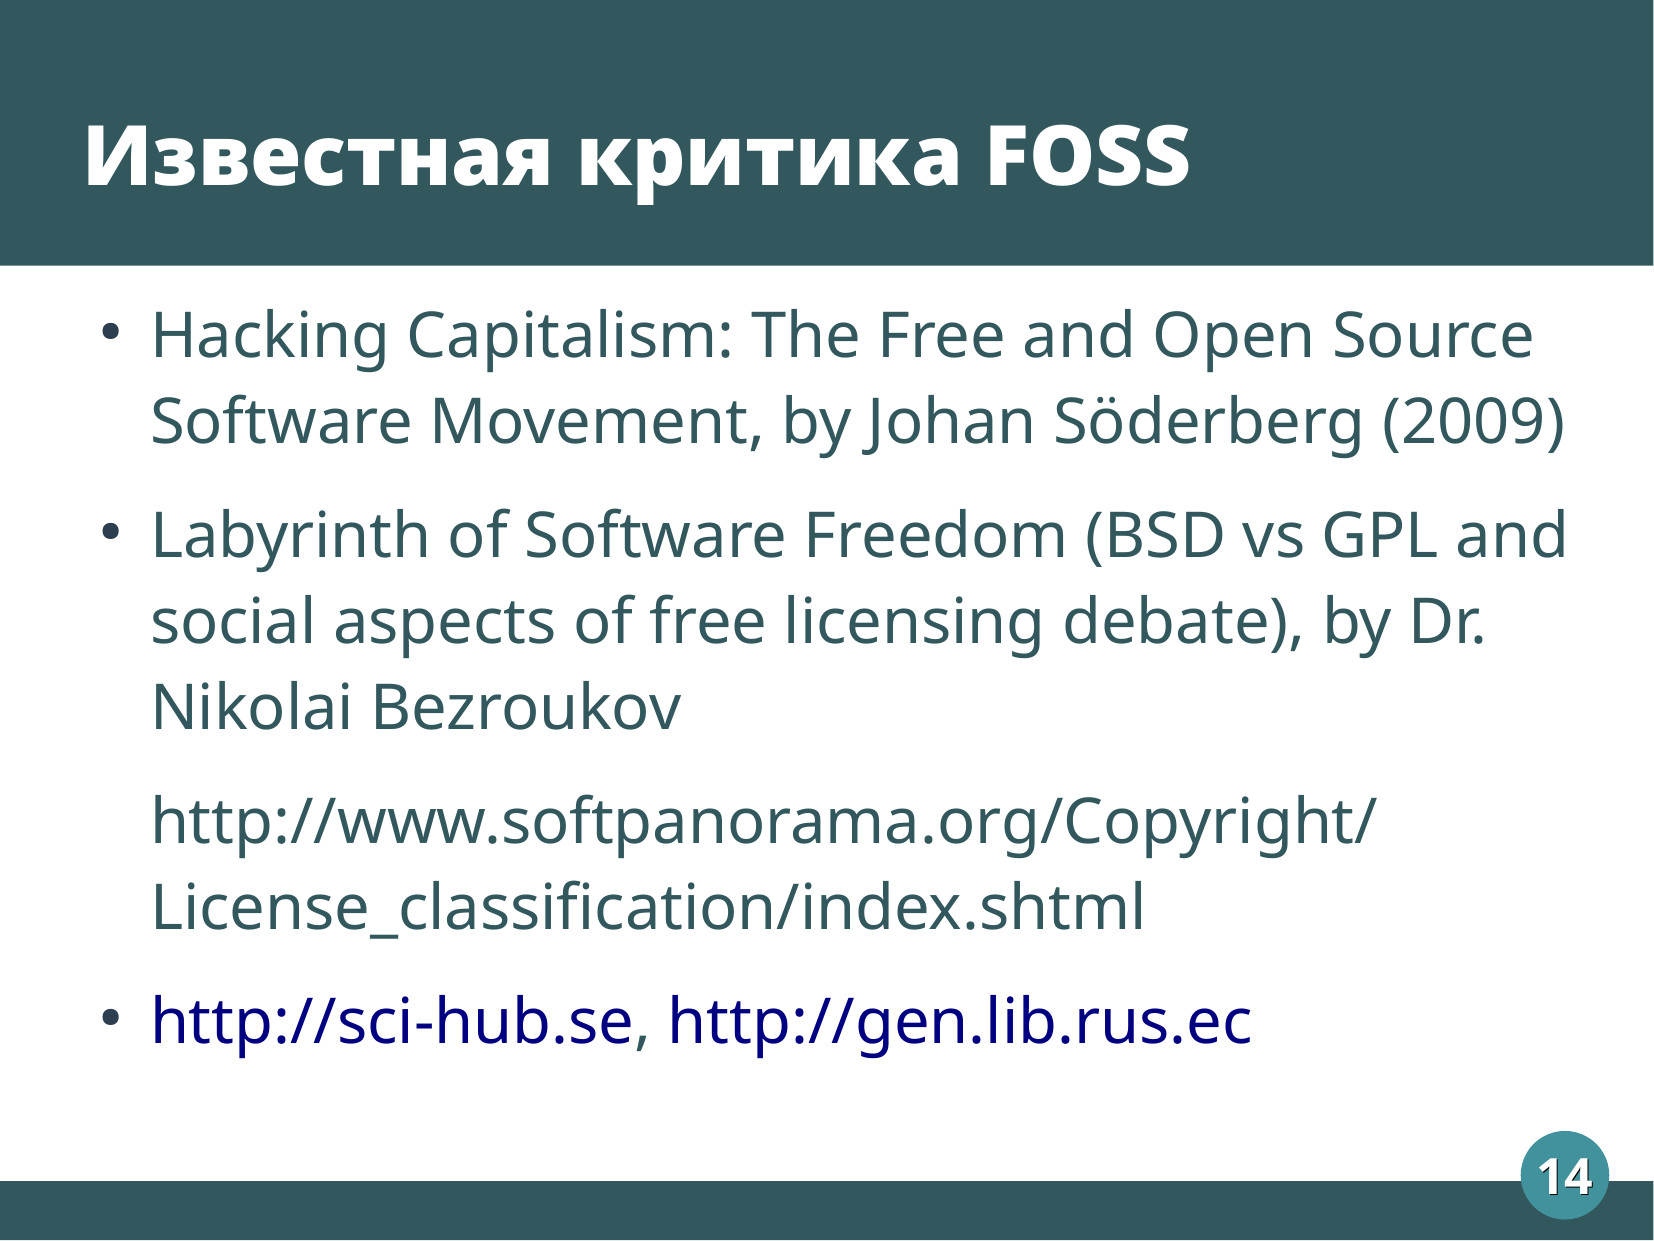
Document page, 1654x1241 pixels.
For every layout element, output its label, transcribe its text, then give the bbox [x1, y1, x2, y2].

list Hacking Capitalism: The Free and Open Source Software Movement, by Johan Söderberg (2009) Labyrinth of Software Freedom (BSD vs GPL and social aspects of free licensing debate), by Dr. Nikolai Bezroukov http://www.softpanorama.org/Copyright/License_classification/index.shtml http://sci-hub.se, http://gen.lib.rus.ec [82, 290, 1571, 1126]
title Известная критика FOSS [82, 49, 1571, 257]
